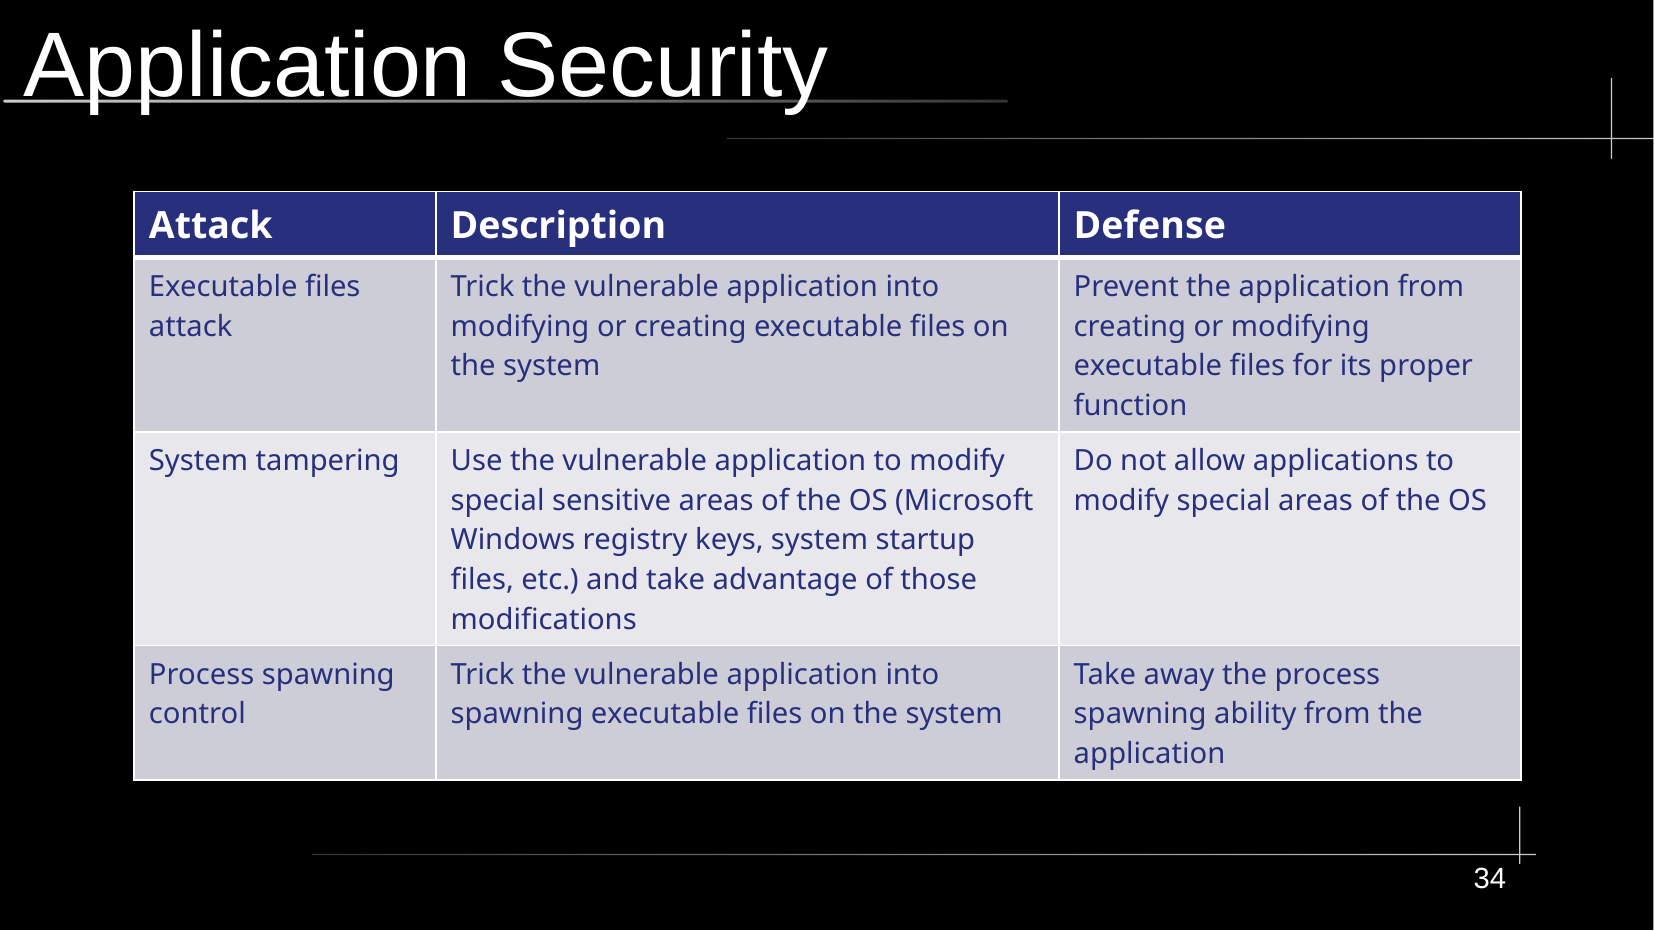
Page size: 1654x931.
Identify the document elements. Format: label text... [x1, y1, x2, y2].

table_cell Trick the vulnerable application into modifying or creating executable files on the system [437, 260, 1058, 431]
table_cell Prevent the application from creating or modifying executable files for its proper function [1060, 260, 1520, 431]
title Application Security [23, 11, 1589, 119]
table_cell Trick the vulnerable application into spawning executable files on the system [437, 646, 1058, 779]
table_cell Do not allow applications to modify special areas of the OS [1060, 433, 1520, 645]
table_cell Executable files attack [135, 260, 435, 431]
table_cell Take away the process spawning ability from the application [1060, 646, 1520, 779]
table_header Attack [135, 192, 435, 255]
table_cell Use the vulnerable application to modify special sensitive areas of the OS (Microsoft Windows registry keys, system startup files, etc.) and take advantage of those modifications [437, 433, 1058, 645]
table_cell System tampering [135, 433, 435, 645]
table_header Defense [1060, 192, 1520, 255]
table_cell Process spawning control [135, 646, 435, 779]
table_header Description [437, 192, 1058, 255]
